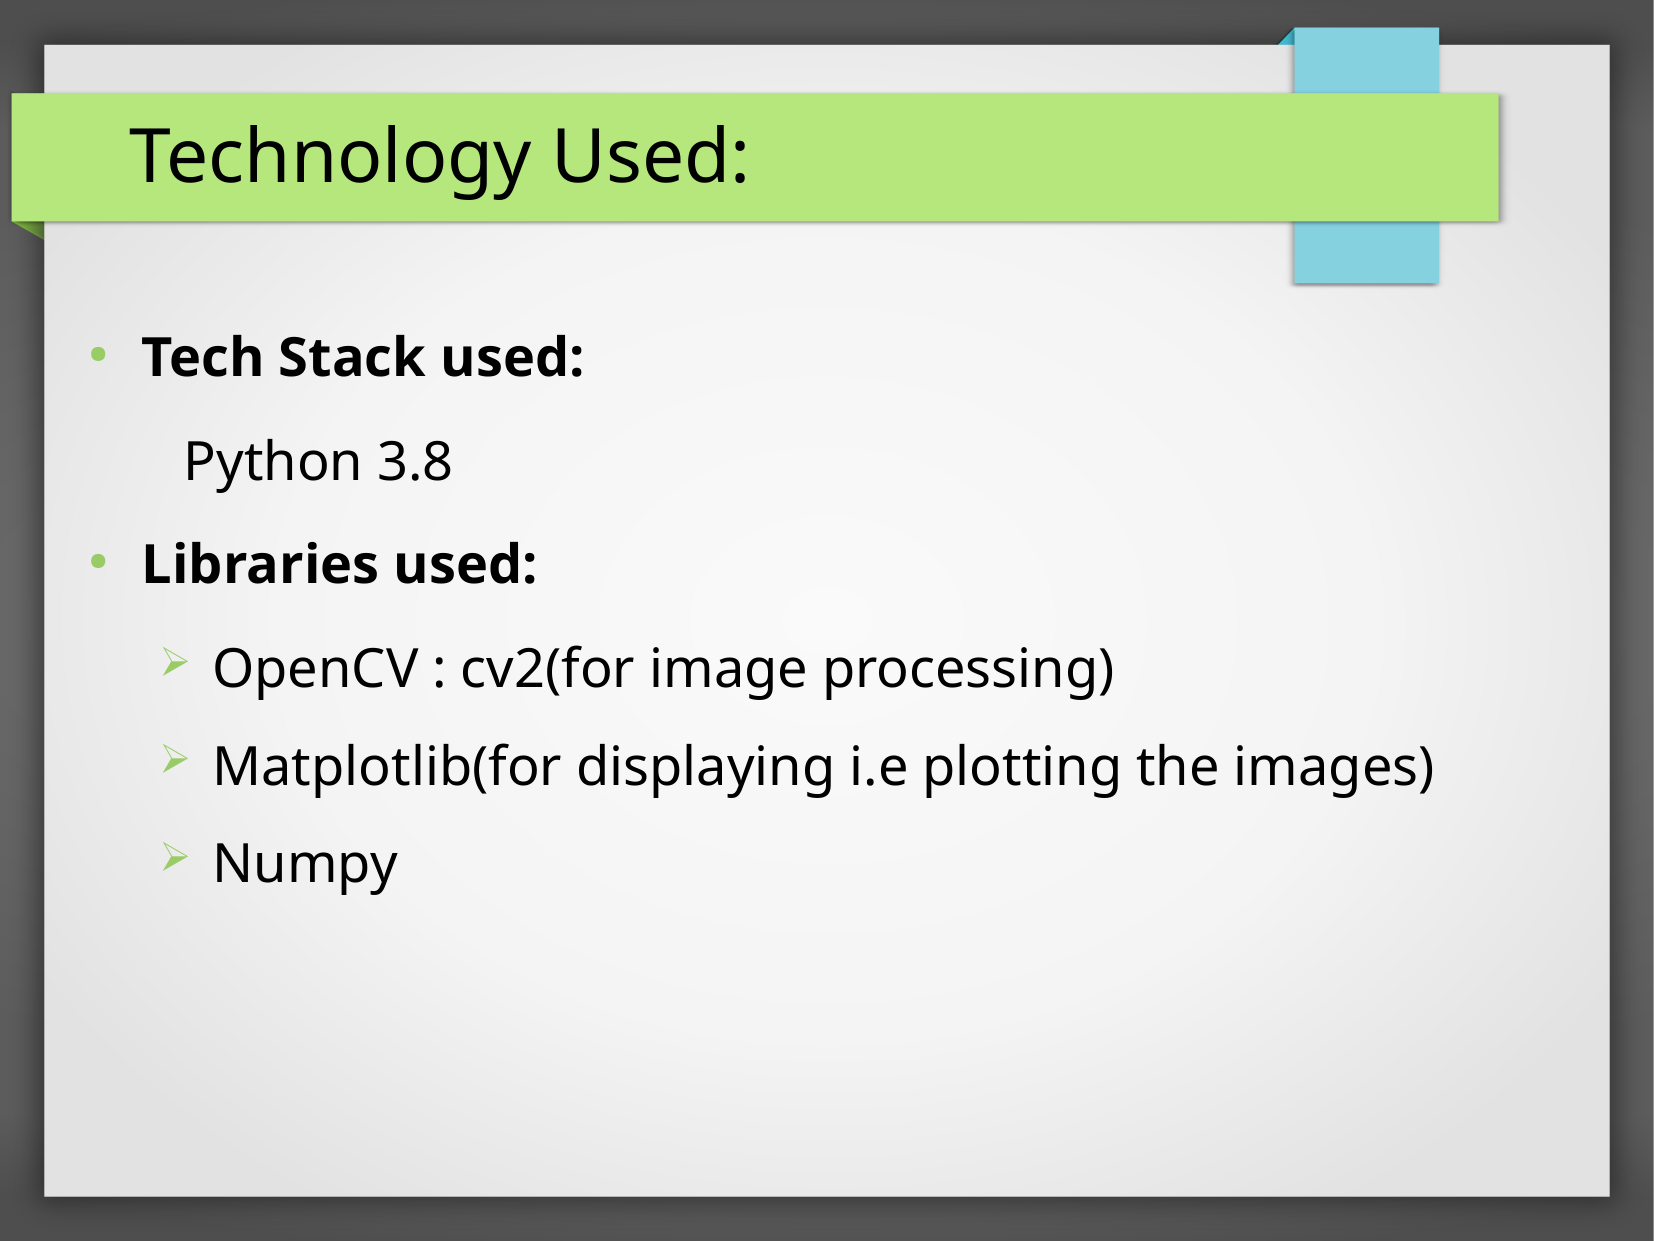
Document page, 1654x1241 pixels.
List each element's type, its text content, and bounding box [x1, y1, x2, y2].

list Tech Stack used: Python 3.8 Libraries used: OpenCV : cv2(for image processing) Matplotlib(for displaying i.e plotting the images) Numpy [70, 318, 1560, 1039]
title Technology Used: [129, 94, 1312, 213]
picture [0, 0, 1654, 1241]
